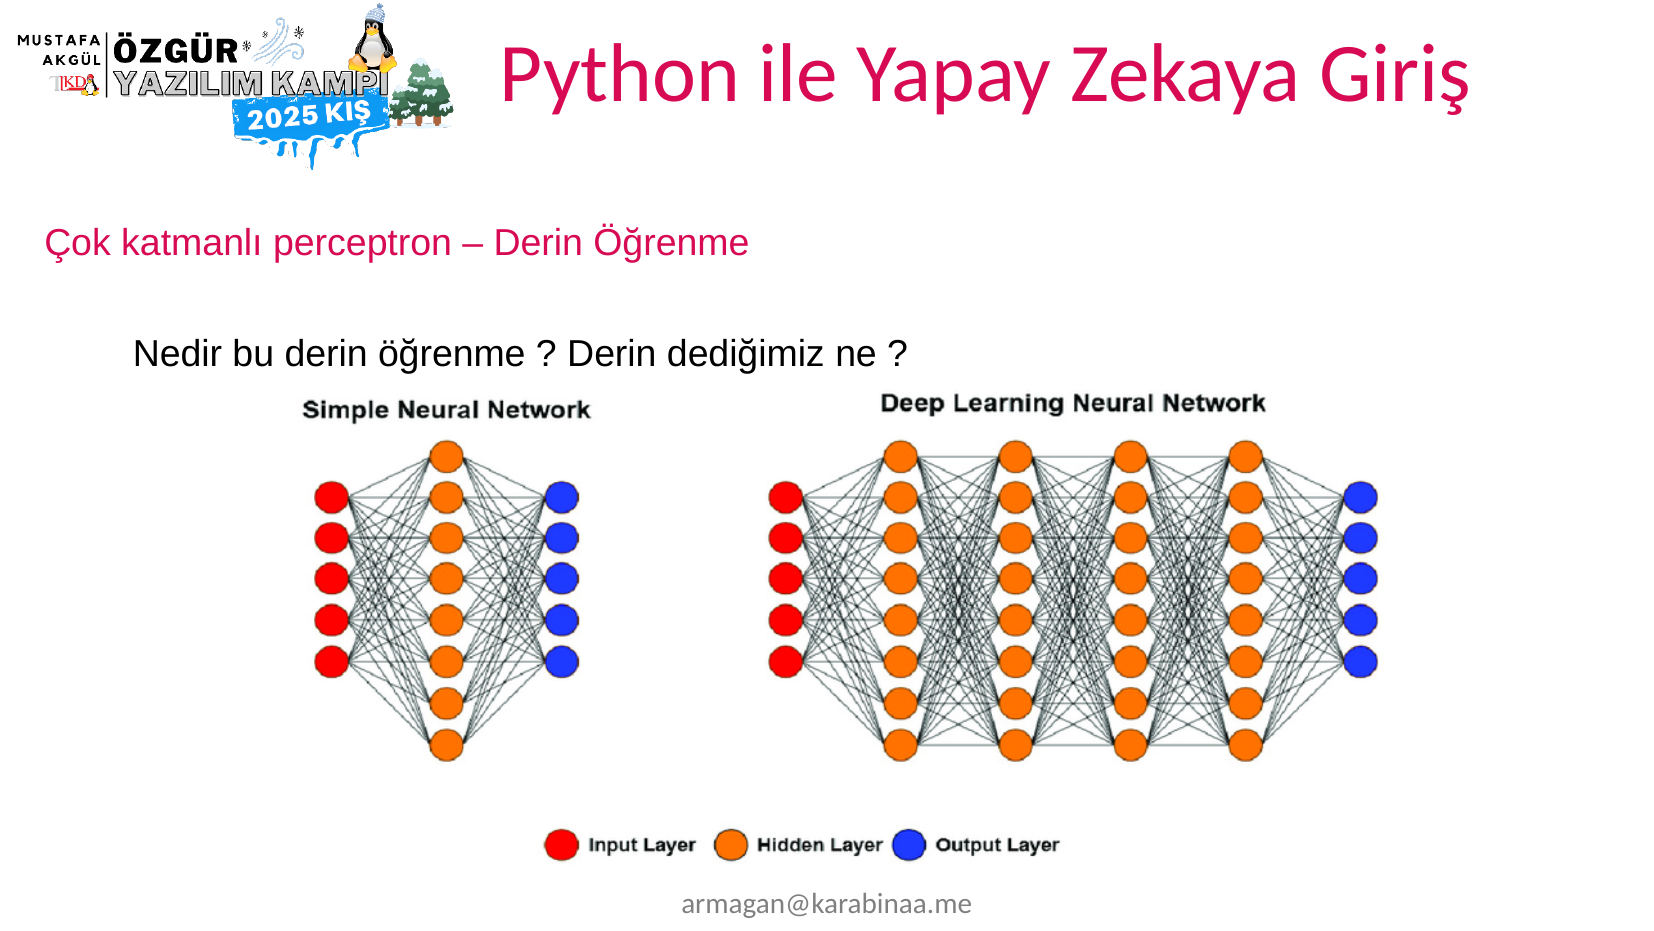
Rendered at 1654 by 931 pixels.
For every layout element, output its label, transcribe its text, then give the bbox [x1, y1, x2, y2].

picture [0, 0, 463, 177]
text_box Nedir bu derin öğrenme ? Derin dediğimiz ne ? [118, 324, 1063, 384]
picture [295, 383, 1388, 869]
text_box Python ile Yapay Zekaya Giriş [484, 10, 1654, 126]
text_box Çok katmanlı perceptron – Derin Öğrenme [29, 213, 854, 271]
text_box armagan@karabinaa.me [0, 877, 1654, 928]
